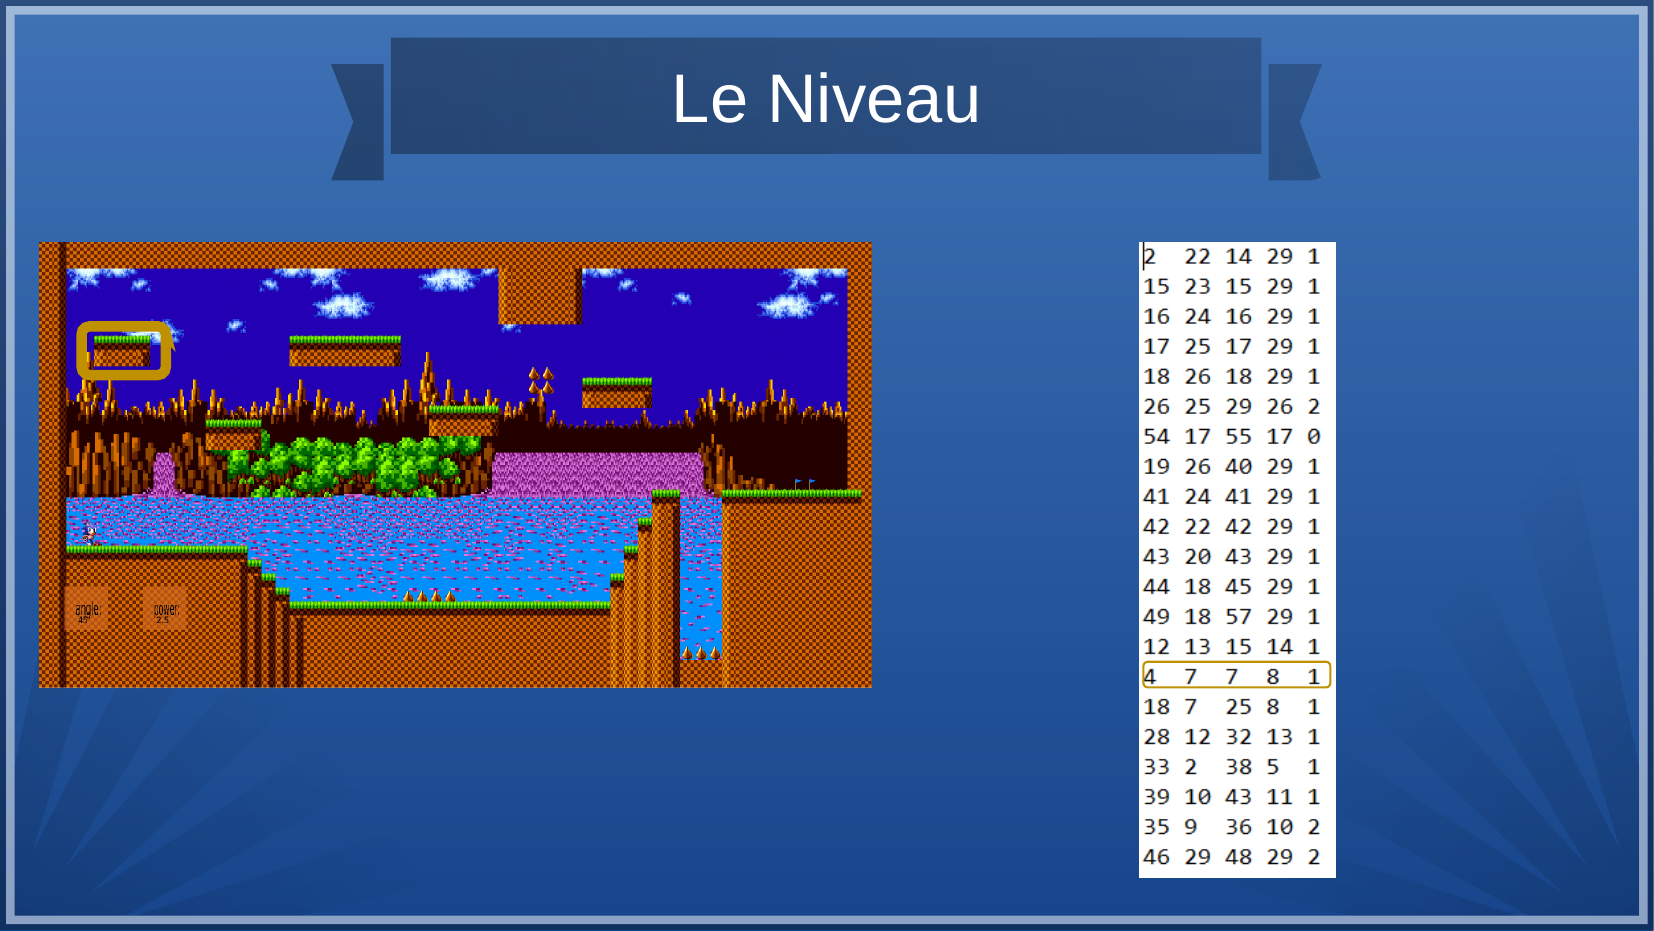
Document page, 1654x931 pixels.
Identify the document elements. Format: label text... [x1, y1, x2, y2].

picture [39, 242, 872, 688]
title Le Niveau [389, 35, 1264, 154]
picture [1139, 242, 1336, 878]
